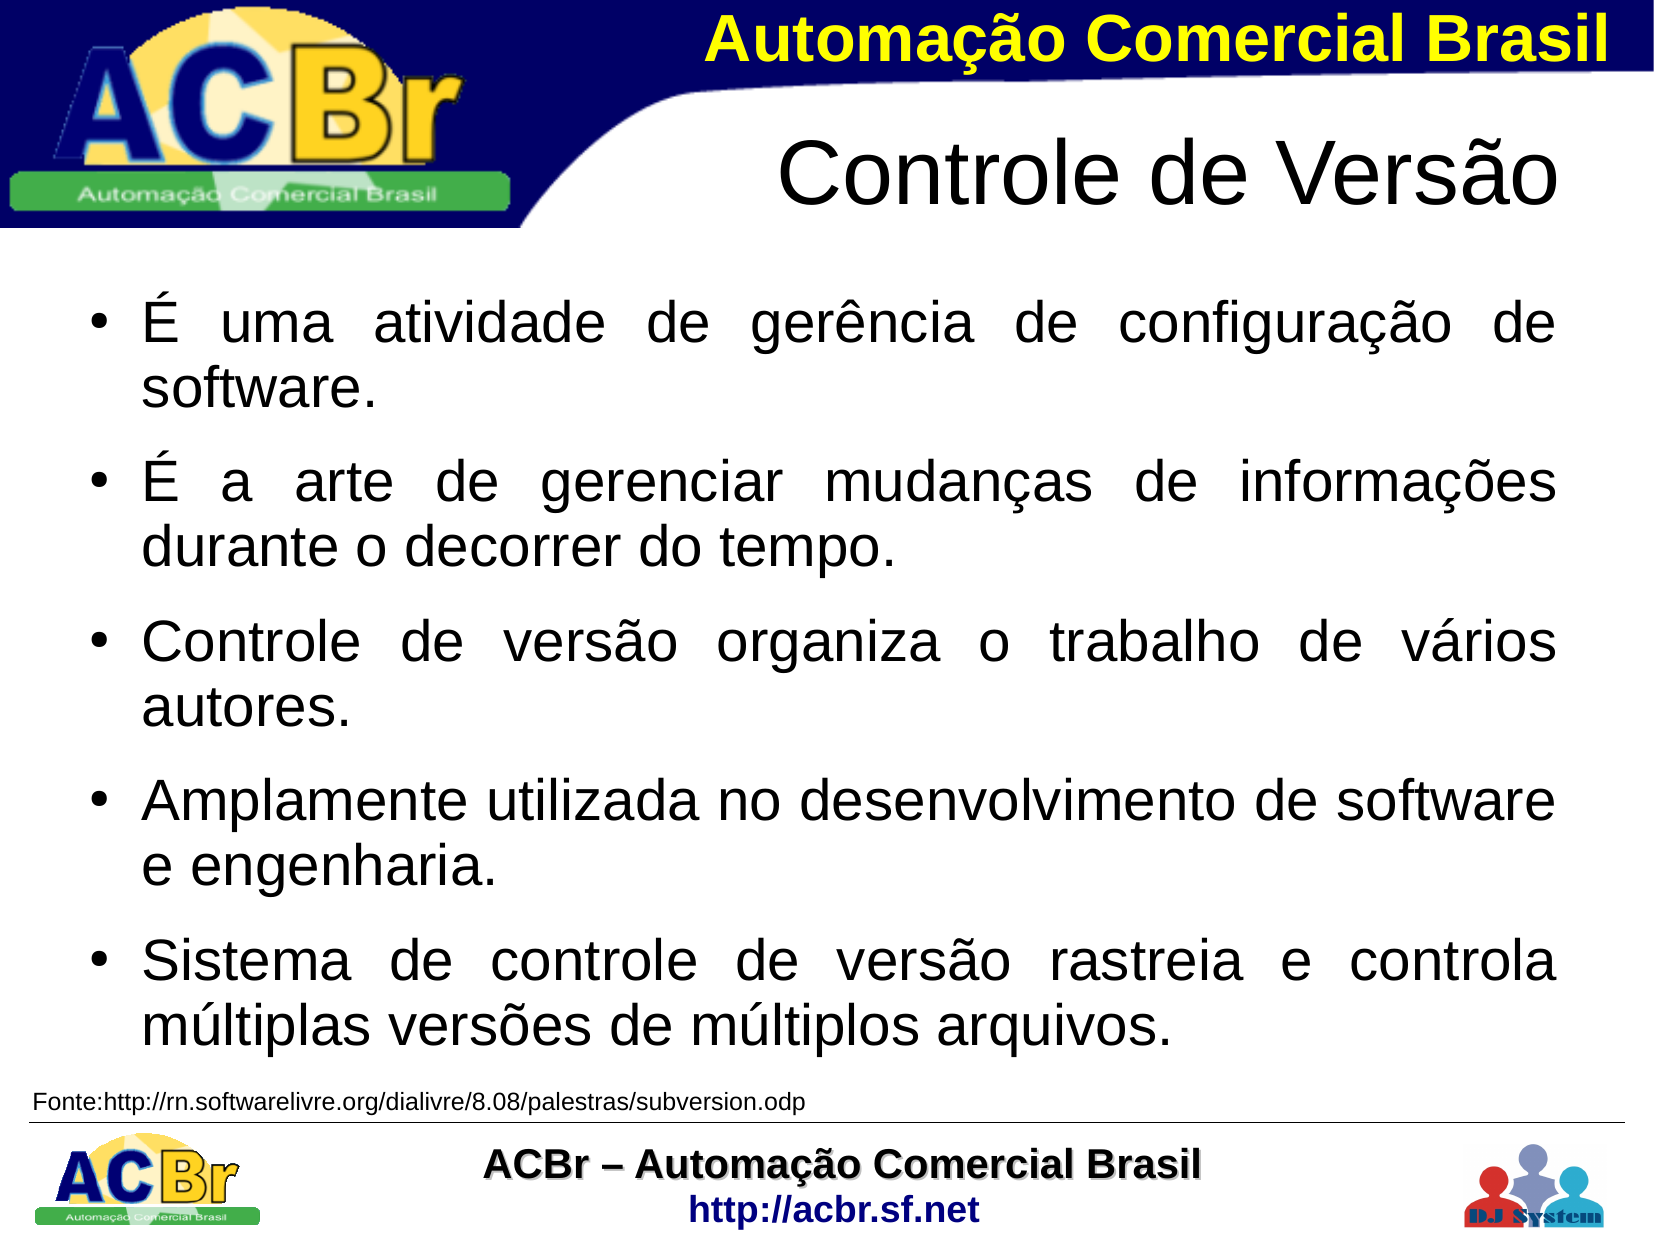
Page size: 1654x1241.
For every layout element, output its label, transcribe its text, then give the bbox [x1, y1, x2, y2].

title Controle de Versão [767, 121, 1571, 224]
picture [0, 0, 1654, 228]
list É uma atividade de gerência de configuração de software. É a arte de gerenciar mudanças de informações durante o decorrer do tempo. Controle de versão organiza o trabalho de vários autores. Amplamente utilizada no desenvolvimento de software e engenharia. Sistema de controle de versão rastreia e controla múltiplas versões de múltiplos arquivos. [70, 289, 1560, 1108]
picture [33, 1131, 261, 1228]
picture [1463, 1144, 1607, 1229]
text_box Fonte:http://rn.softwarelivre.org/dialivre/8.08/palestras/subversion.odp [17, 1080, 822, 1124]
